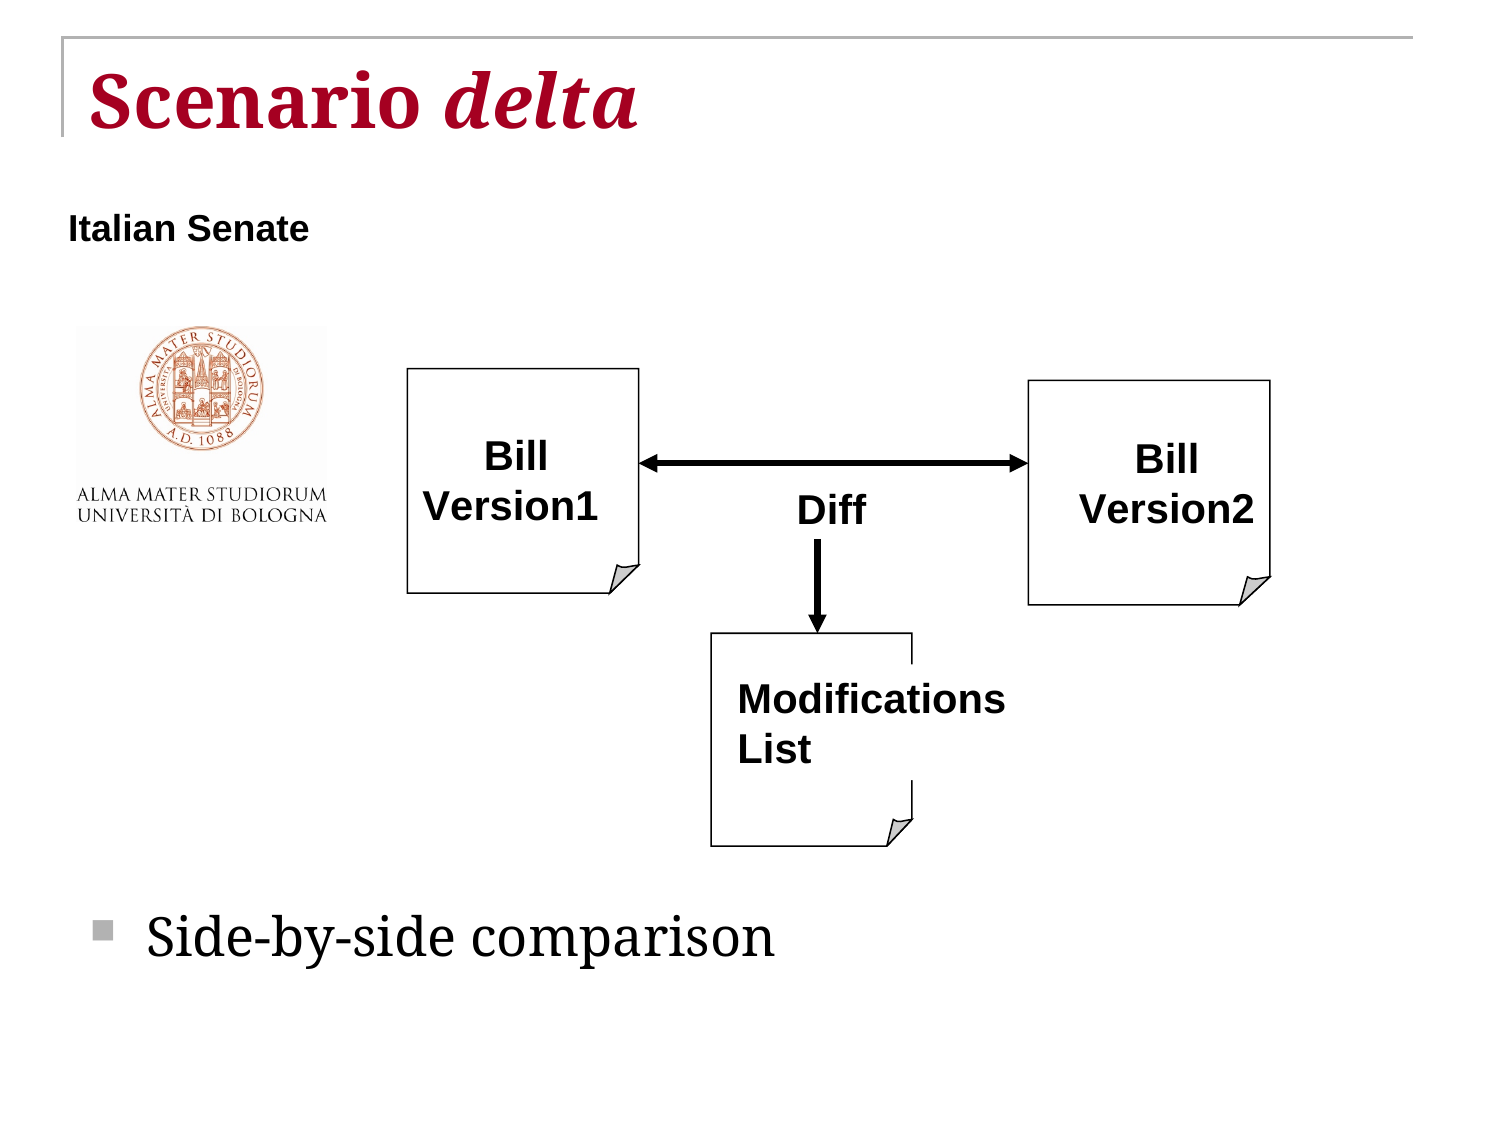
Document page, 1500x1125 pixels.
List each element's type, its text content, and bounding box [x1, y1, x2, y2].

text_box Diff [781, 475, 882, 542]
text_box Italian Senate [53, 196, 325, 257]
text_box [407, 368, 639, 594]
title Scenario delta [75, 45, 1426, 233]
list Side-by-side comparison [75, 262, 1353, 1006]
text_box [1028, 380, 1270, 605]
text_box Bill Version2 [1063, 423, 1270, 540]
text_box Modifications List [722, 664, 1033, 781]
picture [76, 326, 327, 522]
text_box [711, 633, 912, 847]
text_box Bill Version1 [407, 420, 614, 537]
